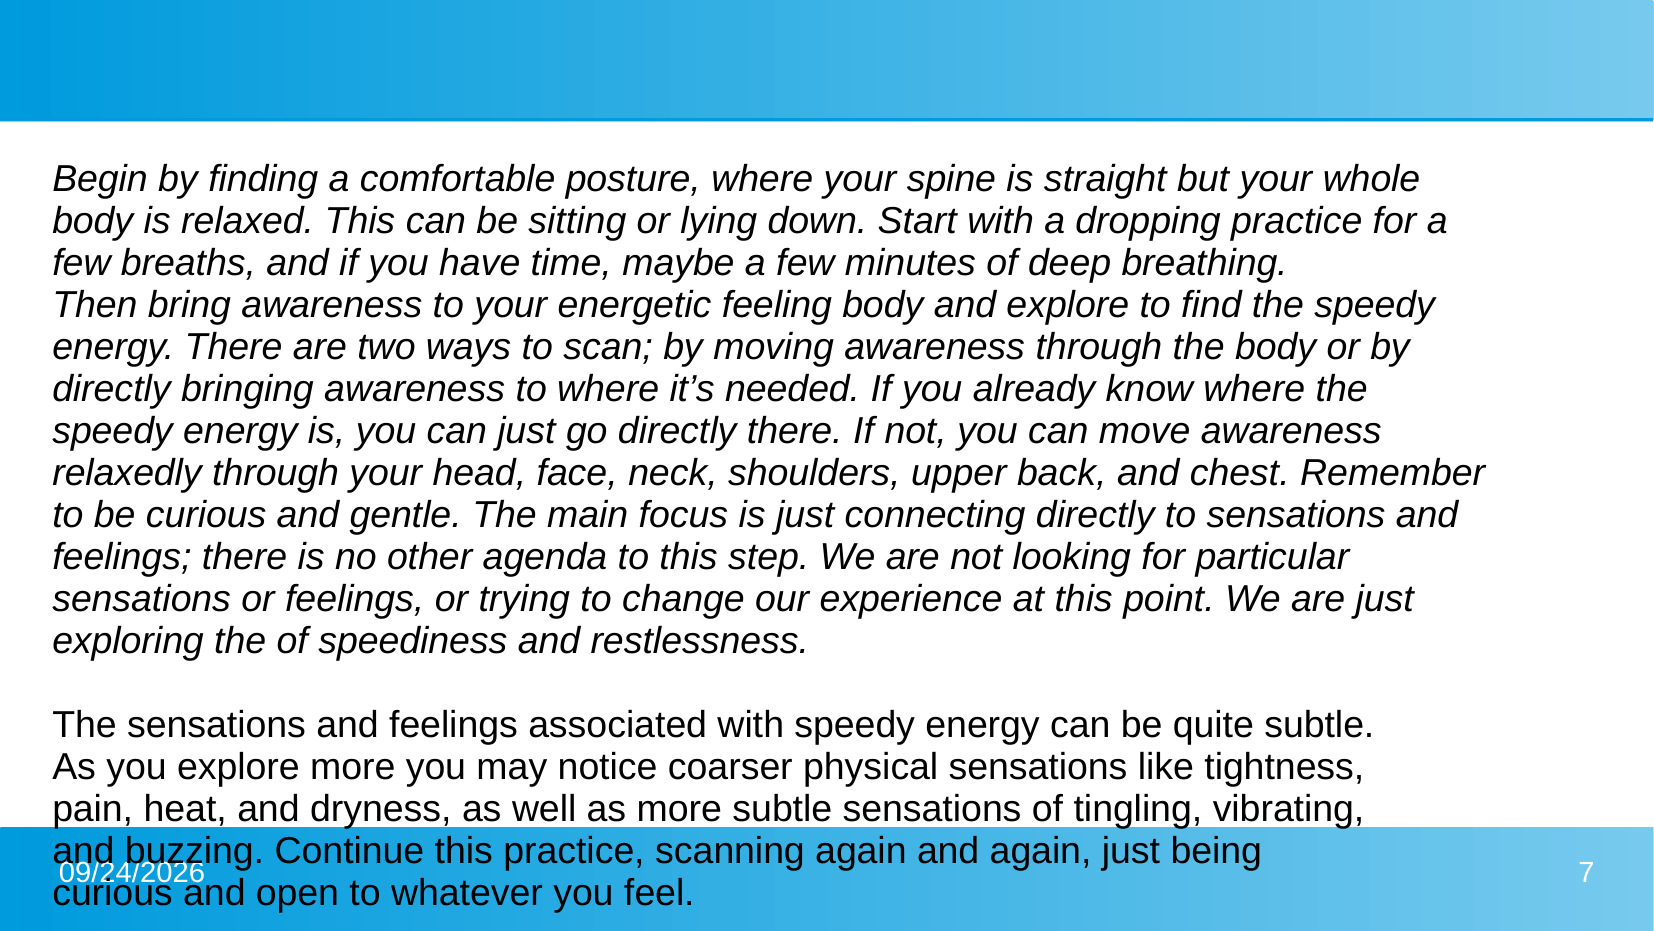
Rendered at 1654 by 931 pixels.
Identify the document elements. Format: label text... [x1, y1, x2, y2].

text_box Begin by finding a comfortable posture, where your spine is straight but your whole body is relaxed. This can be sitting or lying down. Start with a dropping practice for a few breaths, and if you have time, maybe a few minutes of deep breathing. Then bring awareness to your energetic feeling body and explore to find the speedy energy. There are two ways to scan; by moving awareness through the body or by directly bringing awareness to where it’s needed. If you already know where the speedy energy is, you can just go directly there. If not, you can move awareness relaxedly through your head, face, neck, shoulders, upper back, and chest. Remember to be curious and gentle. The main focus is just connecting directly to sensations and feelings; there is no other agenda to this step. We are not looking for particular sensations or feelings, or trying to change our experience at this point. We are just exploring the of speediness and restlessness. The sensations and feelings associated with speedy energy can be quite subtle. As you explore more you may notice coarser physical sensations like tightness, pain, heat, and dryness, as well as more subtle sensations of tingling, vibrating, and buzzing. Continue this practice, scanning again and again, just being curious and open to whatever you feel. [37, 150, 1613, 931]
